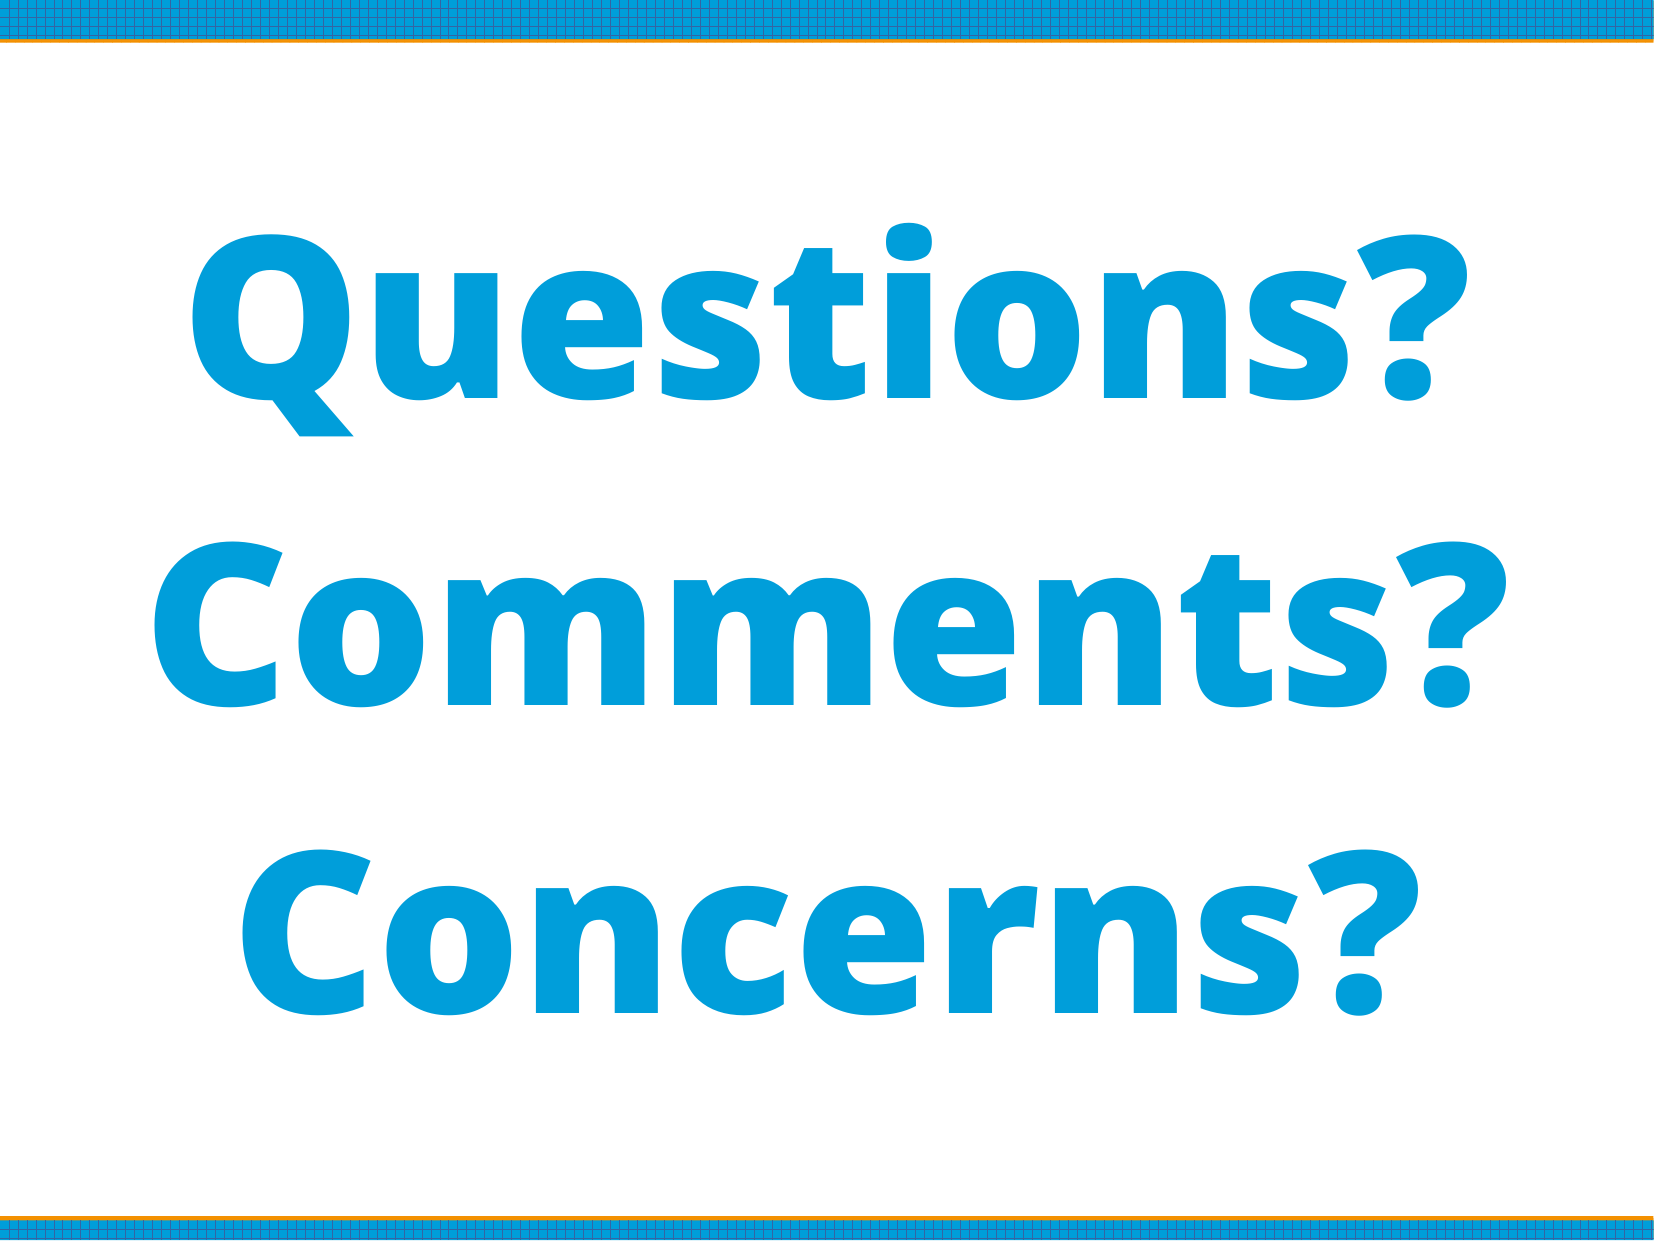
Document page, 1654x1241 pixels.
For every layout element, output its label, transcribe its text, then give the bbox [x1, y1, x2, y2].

subtitle Questions? Comments? Concerns? [82, 138, 1571, 1099]
